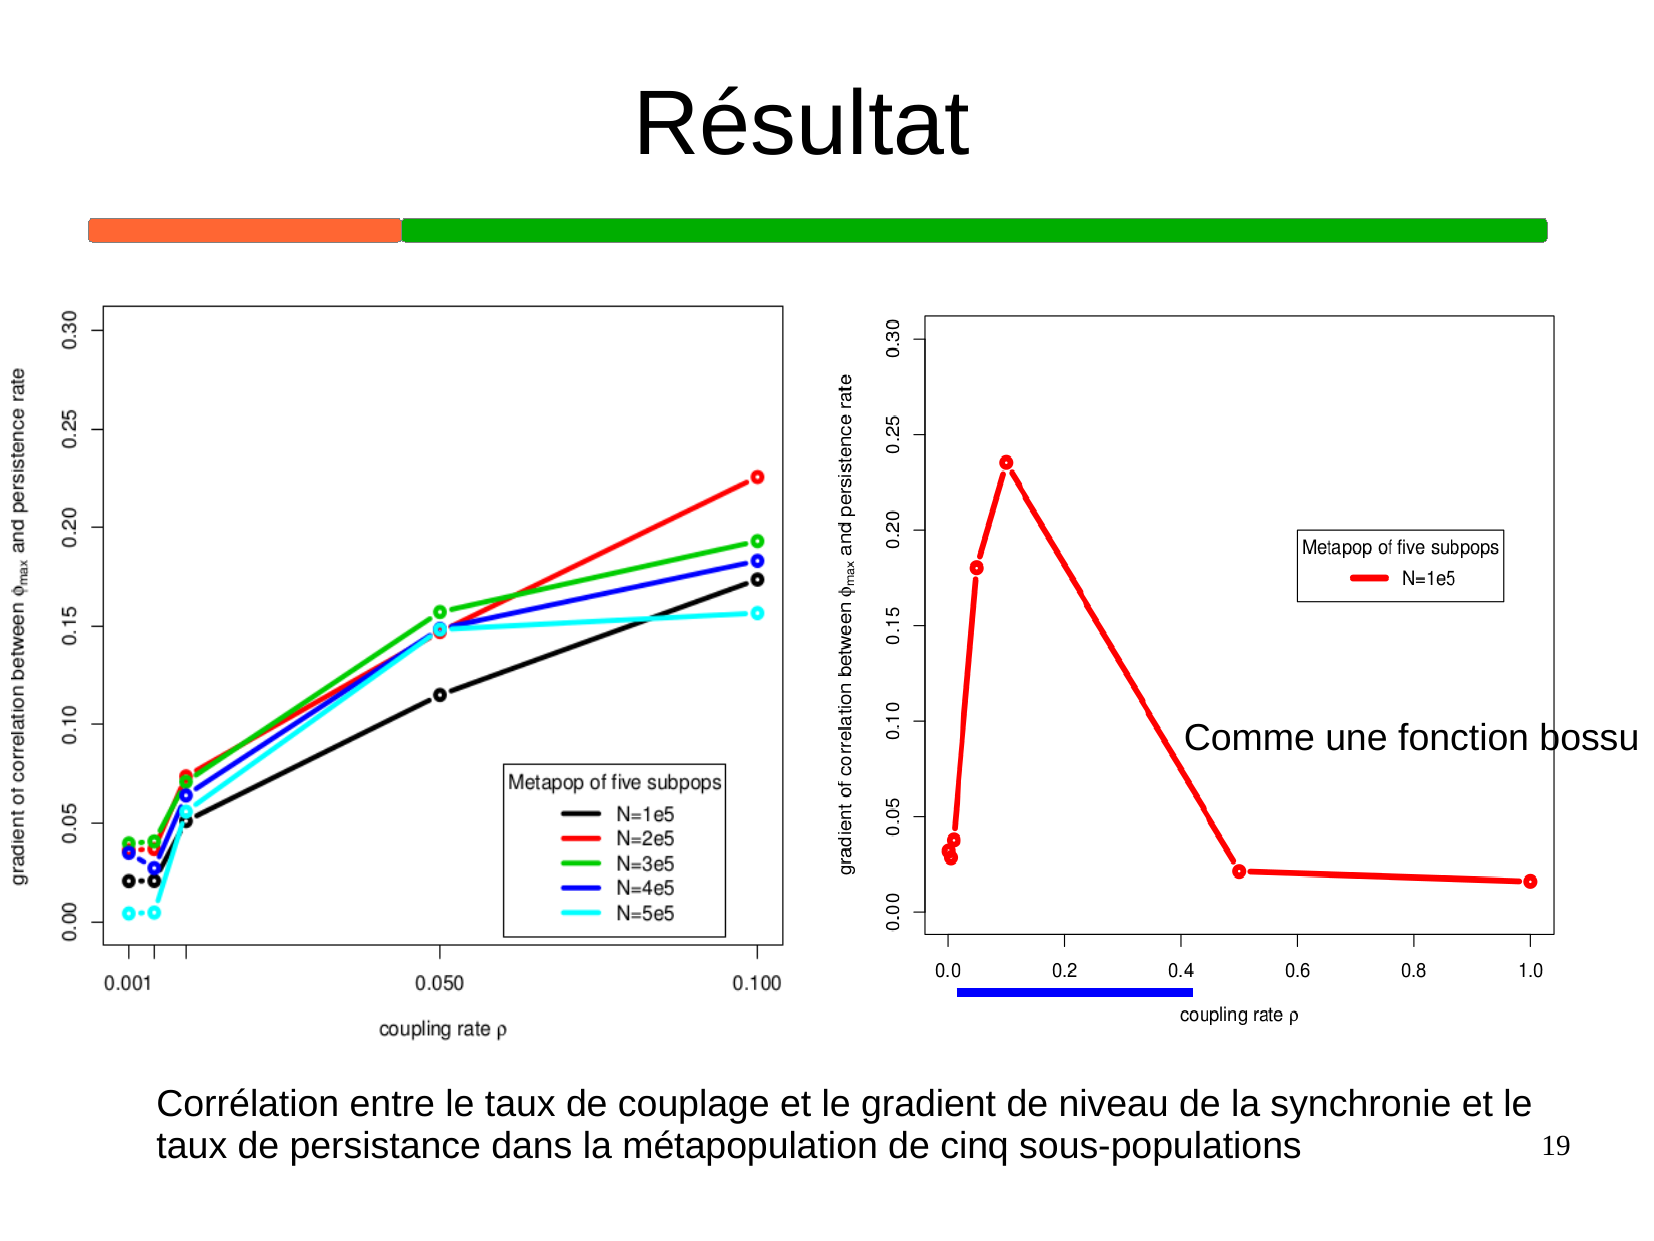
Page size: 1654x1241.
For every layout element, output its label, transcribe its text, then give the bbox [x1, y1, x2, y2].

picture [11, 283, 804, 1057]
text_box Corrélation entre le taux de couplage et le gradient de niveau de la synchronie et le taux de persistance dans la métapopulation de cinq sous-populations [141, 1074, 1571, 1174]
text_box [88, 218, 1548, 243]
text_box Comme une fonction bossu [1169, 708, 1654, 766]
title Résultat [224, 35, 1406, 211]
picture [838, 295, 1575, 1040]
